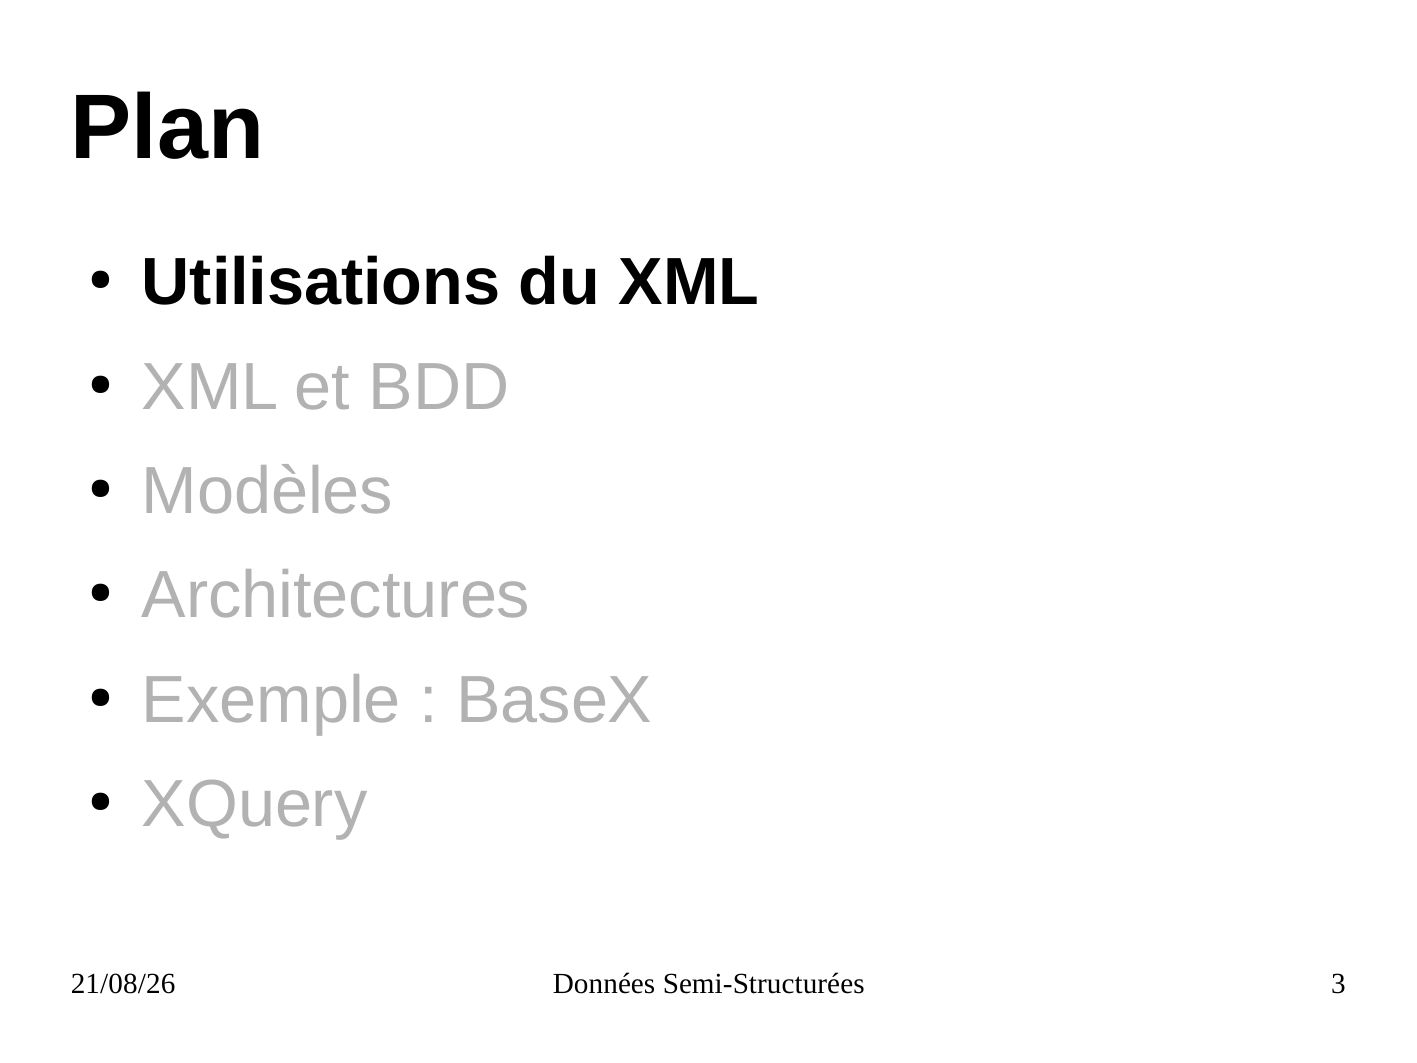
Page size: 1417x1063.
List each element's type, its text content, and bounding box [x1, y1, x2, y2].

title Plan [70, 42, 1346, 212]
list Utilisations du XML XML et BDD Modèles Architectures Exemple : BaseX XQuery [70, 244, 1346, 925]
